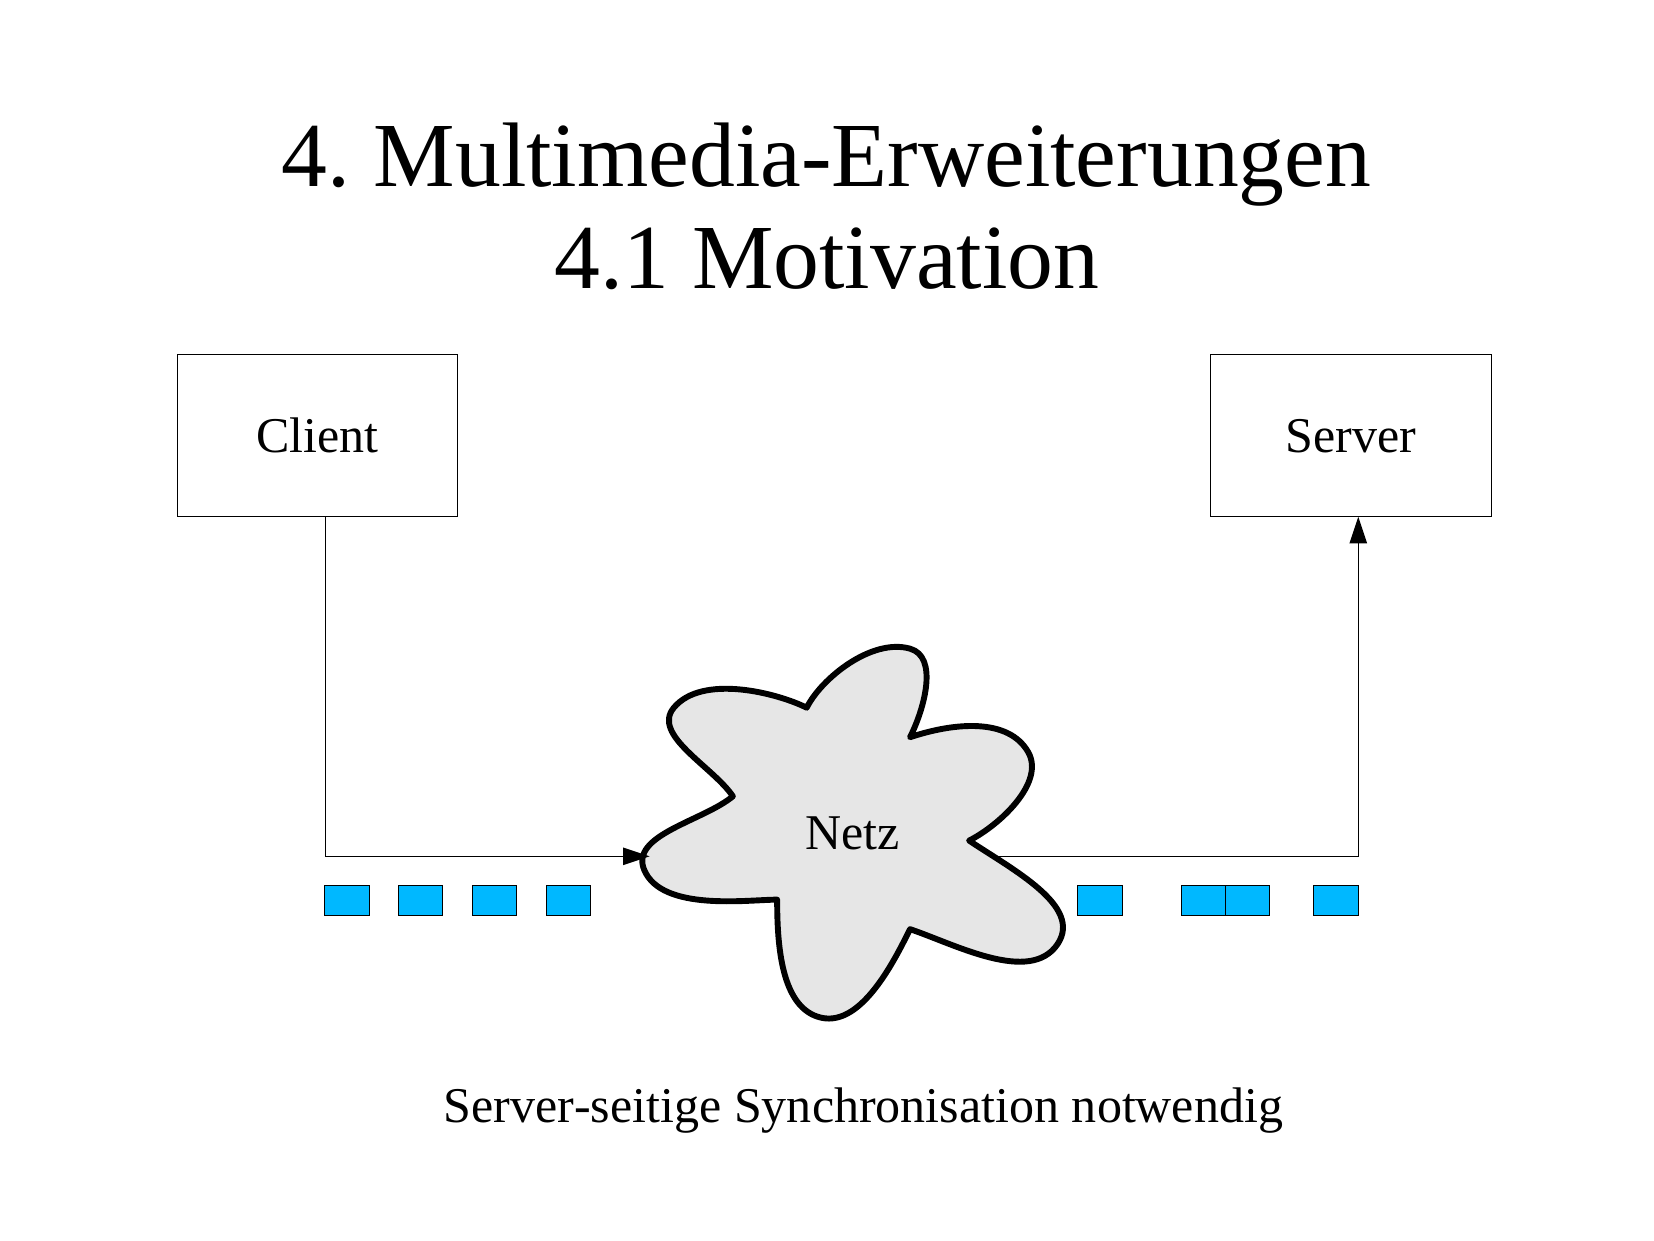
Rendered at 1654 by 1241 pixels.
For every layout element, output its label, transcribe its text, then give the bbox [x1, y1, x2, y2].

text_box [1181, 885, 1270, 916]
text_box [398, 885, 443, 916]
text_box Server-seitige Synchronisation notwendig [443, 1077, 1285, 1134]
text_box Server [1210, 354, 1492, 517]
text_box [546, 885, 591, 916]
title 4. Multimedia-Erweiterungen 4.1 Motivation [121, 102, 1534, 311]
text_box [472, 885, 517, 916]
text_box [1077, 885, 1123, 916]
text_box Netz [642, 646, 1063, 1019]
text_box [324, 885, 370, 916]
text_box Client [177, 354, 458, 517]
text_box [1313, 885, 1359, 916]
